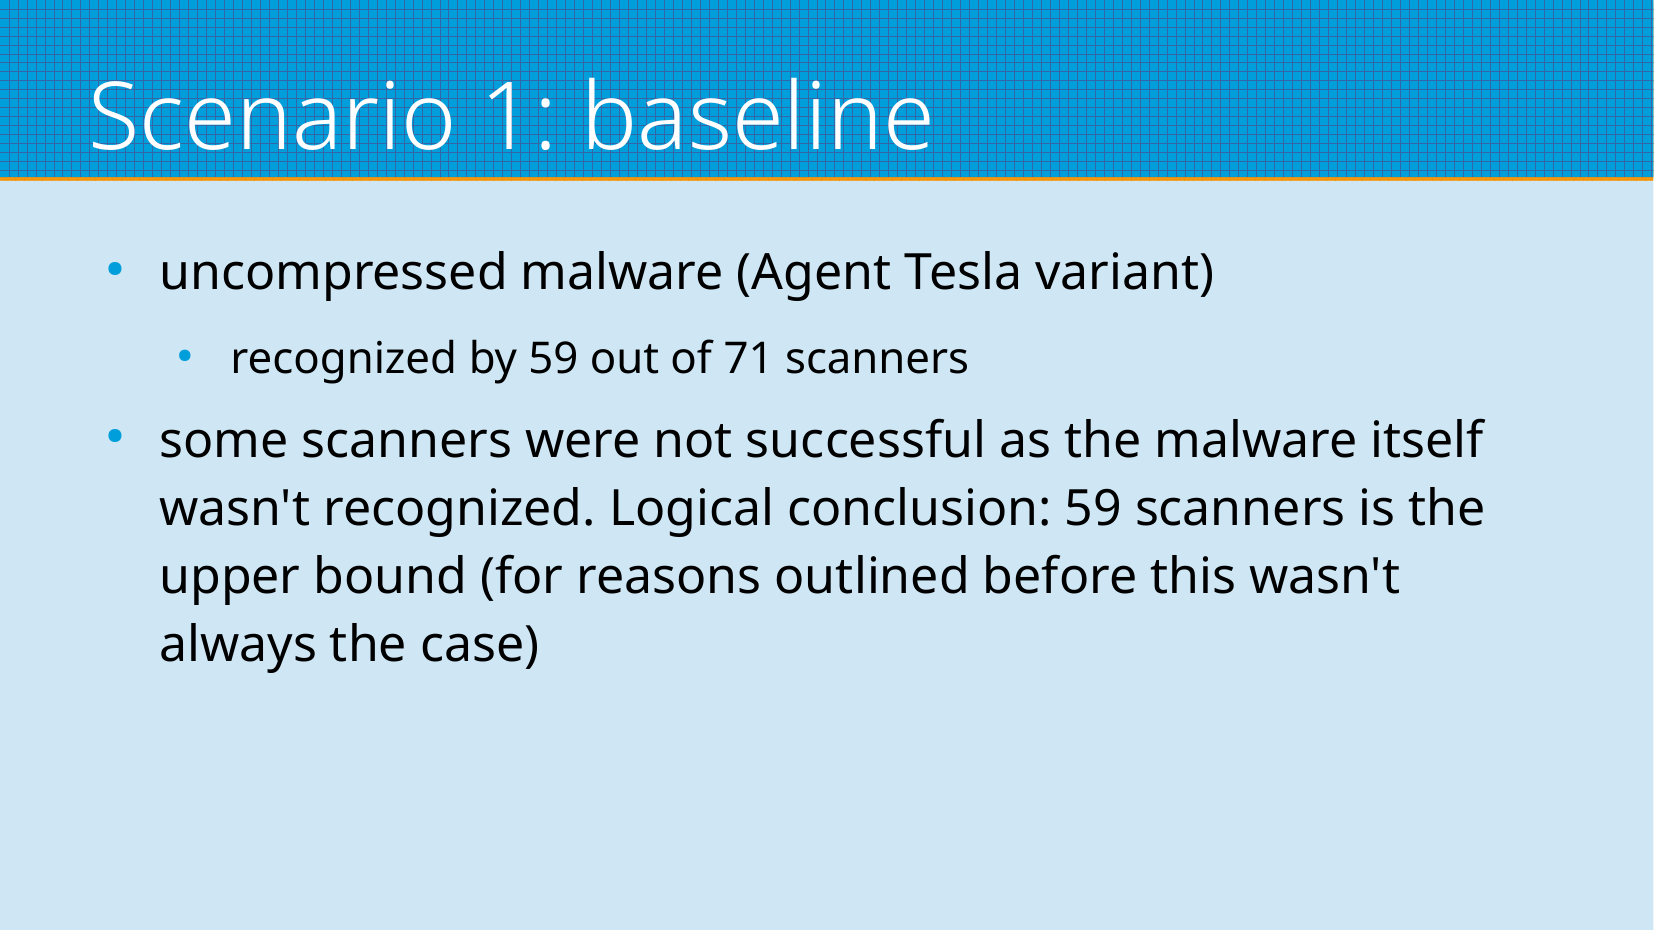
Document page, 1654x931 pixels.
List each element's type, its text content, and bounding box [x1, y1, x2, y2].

title Scenario 1: baseline [88, 14, 1565, 178]
list uncompressed malware (Agent Tesla variant) recognized by 59 out of 71 scanners some scanners were not successful as the malware itself wasn't recognized. Logical conclusion: 59 scanners is the upper bound (for reasons outlined before this wasn't always the case) [88, 236, 1565, 813]
